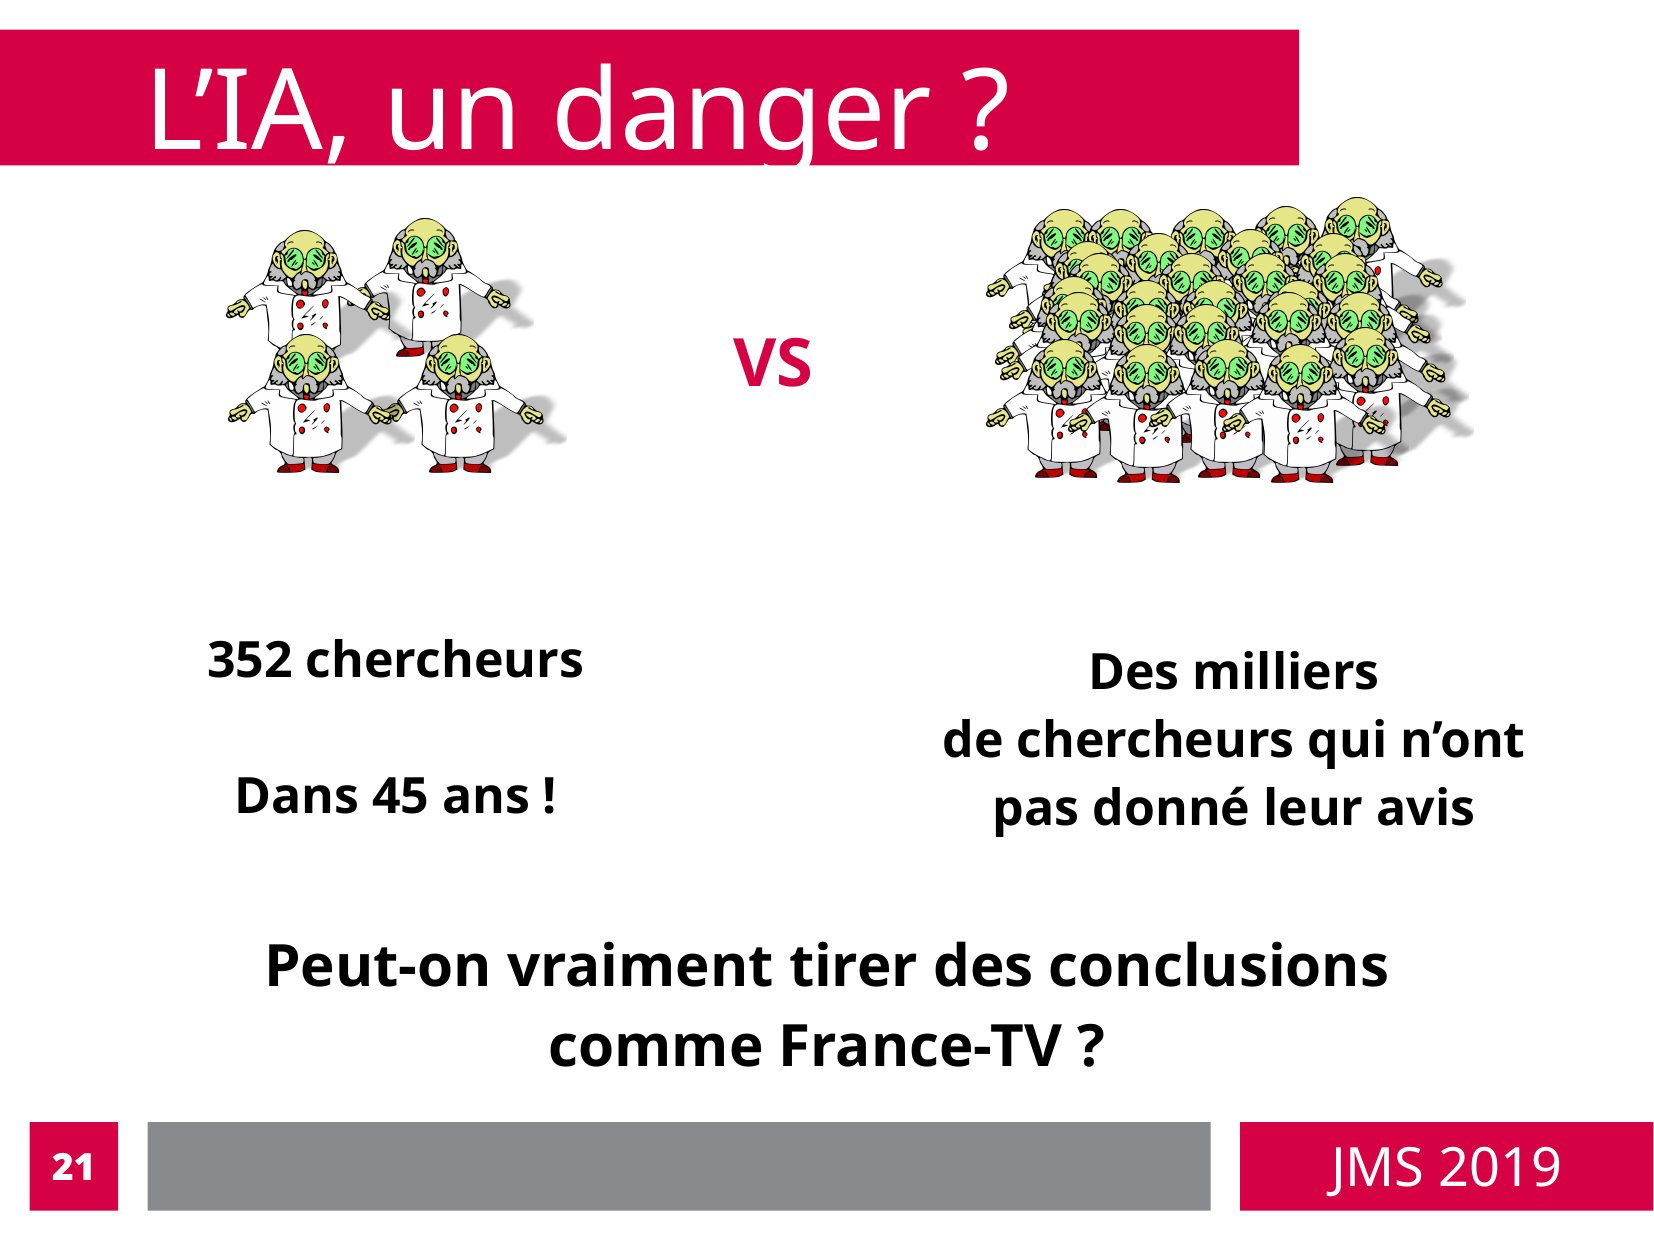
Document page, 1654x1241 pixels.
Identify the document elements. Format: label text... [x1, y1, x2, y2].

text_box VS [620, 313, 928, 407]
text_box 352 chercheurs Dans 45 ans ! [82, 631, 709, 821]
picture [226, 218, 567, 473]
text_box Des milliers de chercheurs qui n’ont pas donné leur avis [921, 614, 1548, 862]
picture [986, 197, 1474, 483]
title L’IA, un danger ? [0, 29, 1229, 178]
text_box Peut-on vraiment tirer des conclusions comme France-TV ? [159, 928, 1495, 1080]
